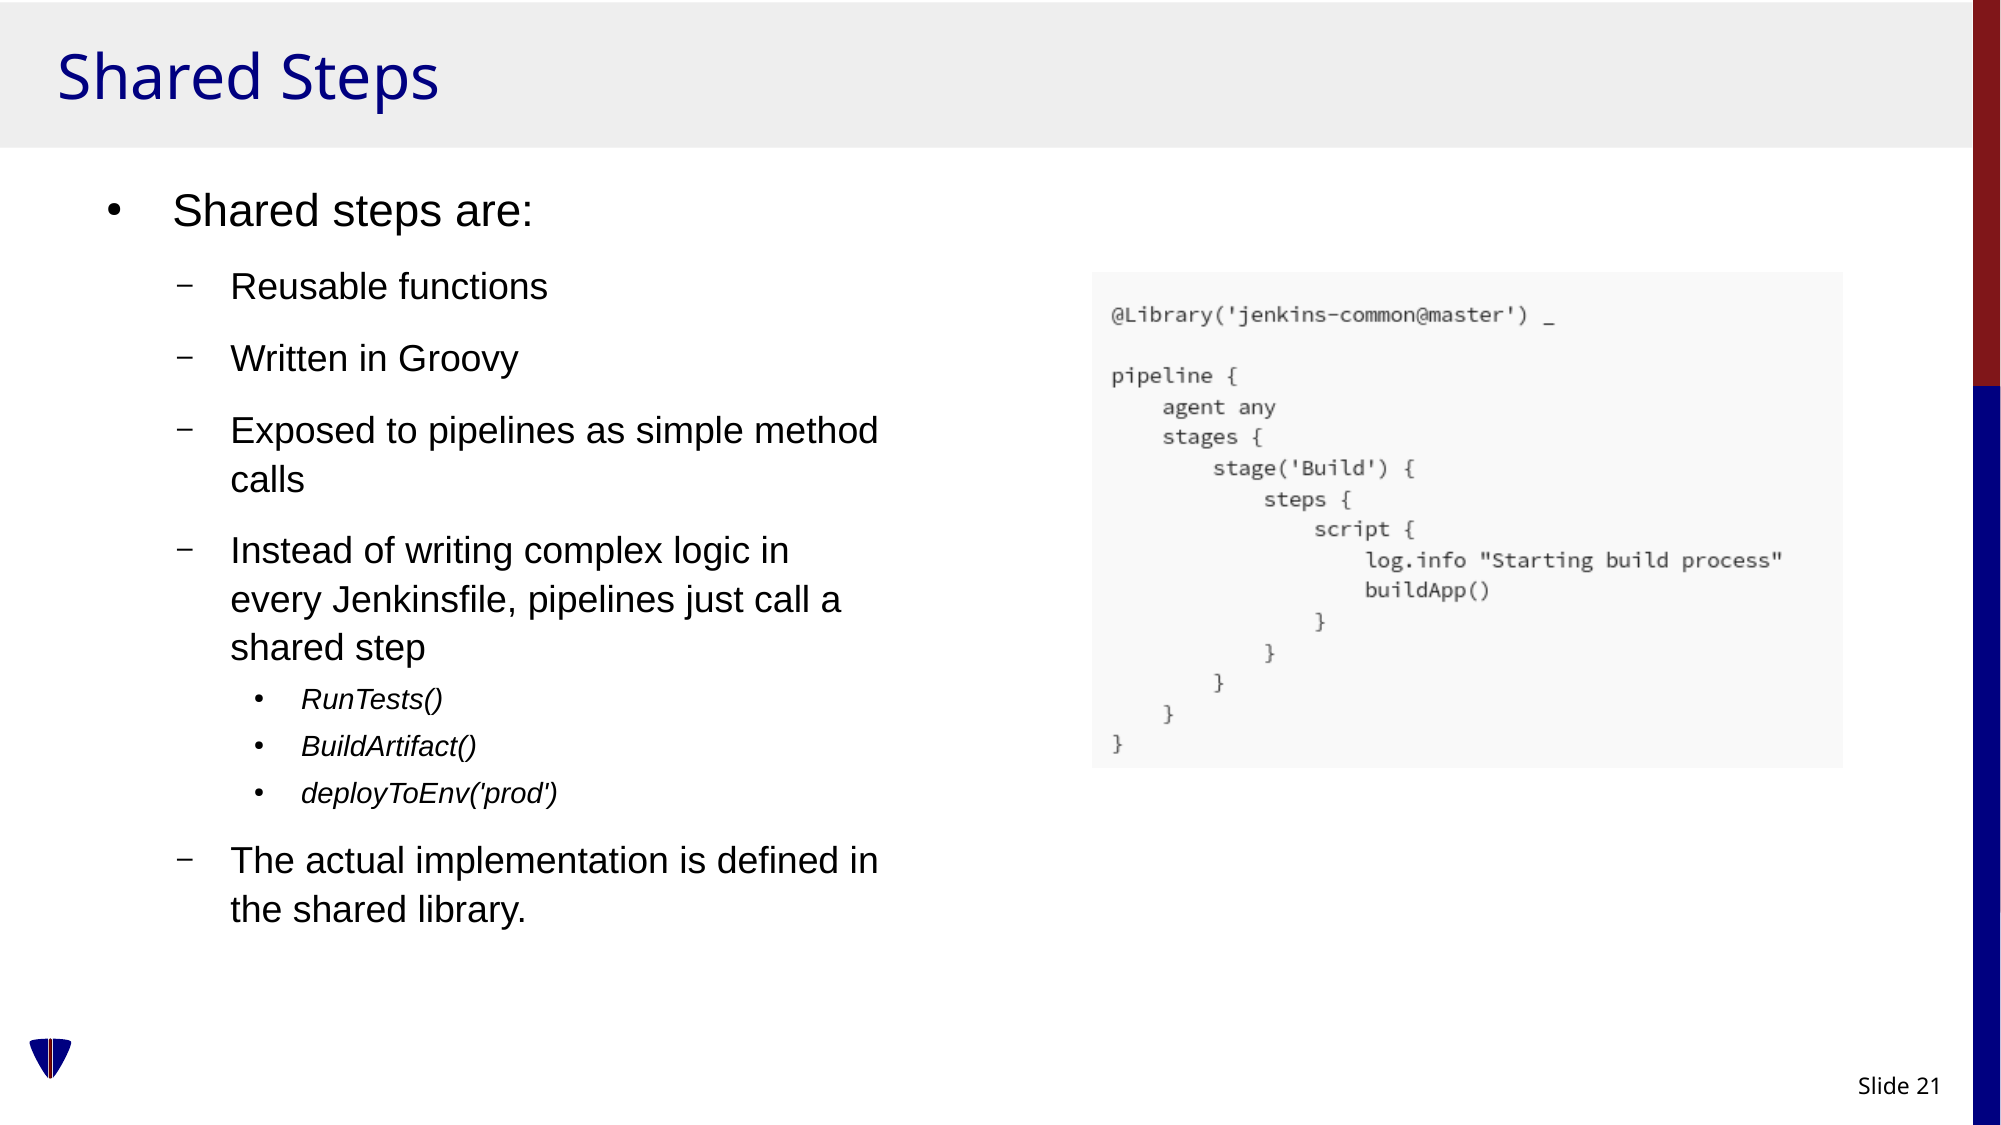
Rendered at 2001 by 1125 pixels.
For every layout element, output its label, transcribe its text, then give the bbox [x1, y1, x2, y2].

list Shared steps are: Reusable functions Written in Groovy Exposed to pipelines as simple method calls Instead of writing complex logic in every Jenkinsfile, pipelines just call a shared step RunTests() BuildArtifact() deployToEnv('prod') The actual implementation is defined in the shared library. [88, 177, 886, 1034]
picture [1092, 272, 1843, 768]
title Shared Steps [0, 2, 1973, 148]
